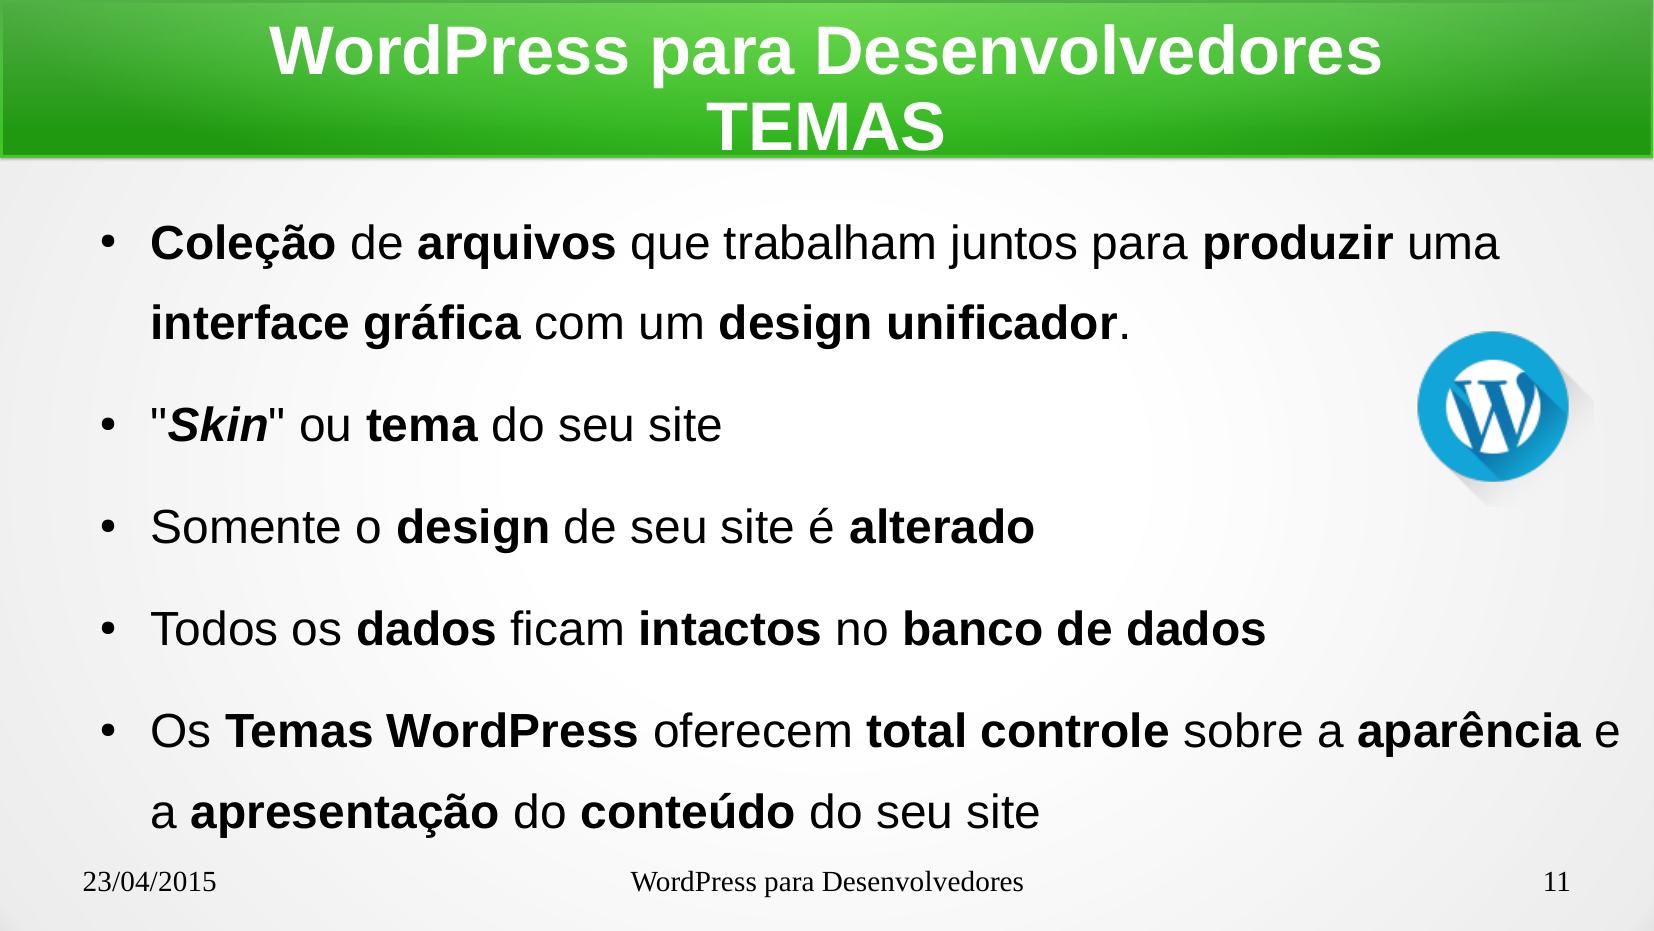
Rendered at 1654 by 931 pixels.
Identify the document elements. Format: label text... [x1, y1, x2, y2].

list Coleção de arquivos que trabalham juntos para produzir uma interface gráfica com um design unificador. "Skin" ou tema do seu site Somente o design de seu site é alterado Todos os dados ficam intactos no banco de dados Os Temas WordPress oferecem total controle sobre a aparência e a apresentação do conteúdo do seu site [82, 188, 1642, 839]
title WordPress para Desenvolvedores TEMAS [82, 11, 1571, 166]
picture [1393, 307, 1594, 508]
